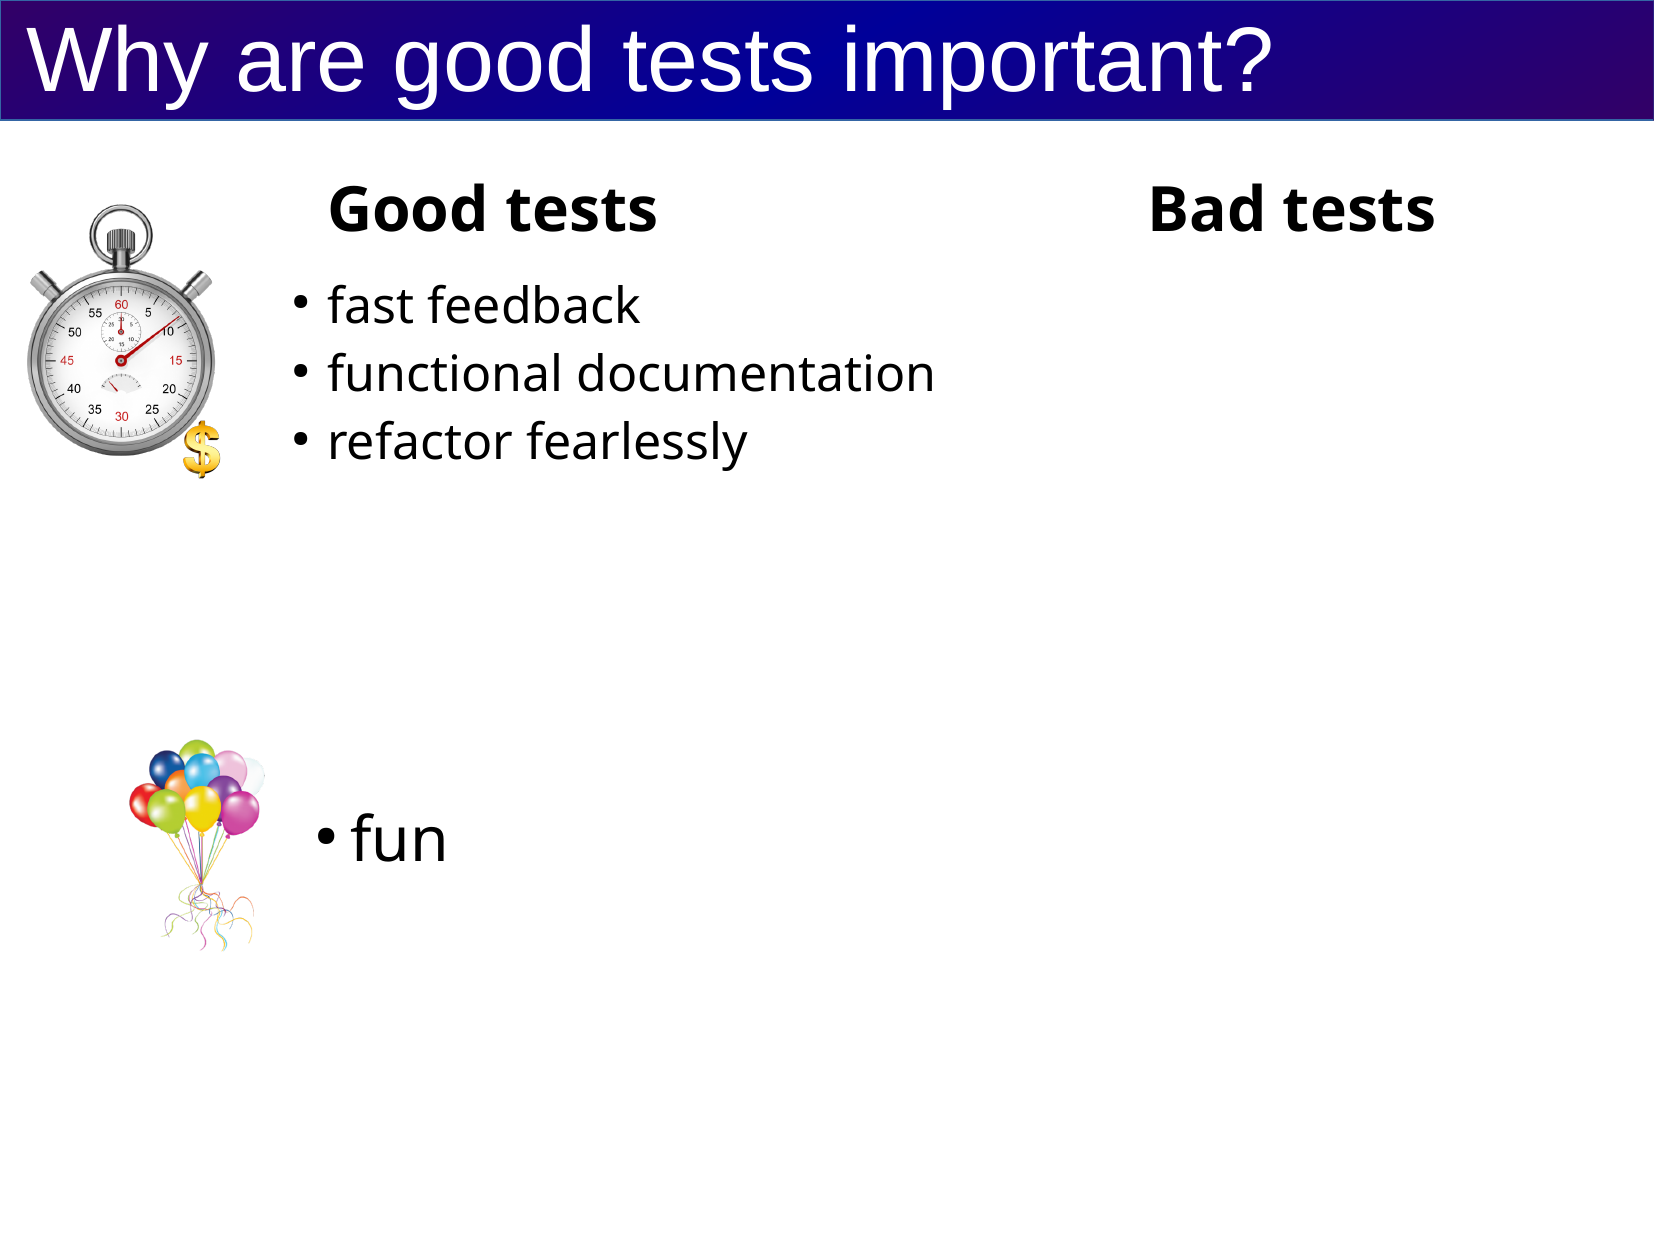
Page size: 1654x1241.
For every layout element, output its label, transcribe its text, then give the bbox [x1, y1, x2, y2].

title Why are good tests important? [0, 0, 1654, 121]
picture [15, 197, 229, 480]
text_box Bad tests [1112, 164, 1484, 270]
text_box fast feedback functional documentation refactor fearlessly [291, 269, 967, 510]
text_box Good tests [291, 164, 727, 270]
picture [90, 734, 308, 953]
text_box fun [315, 795, 1516, 901]
